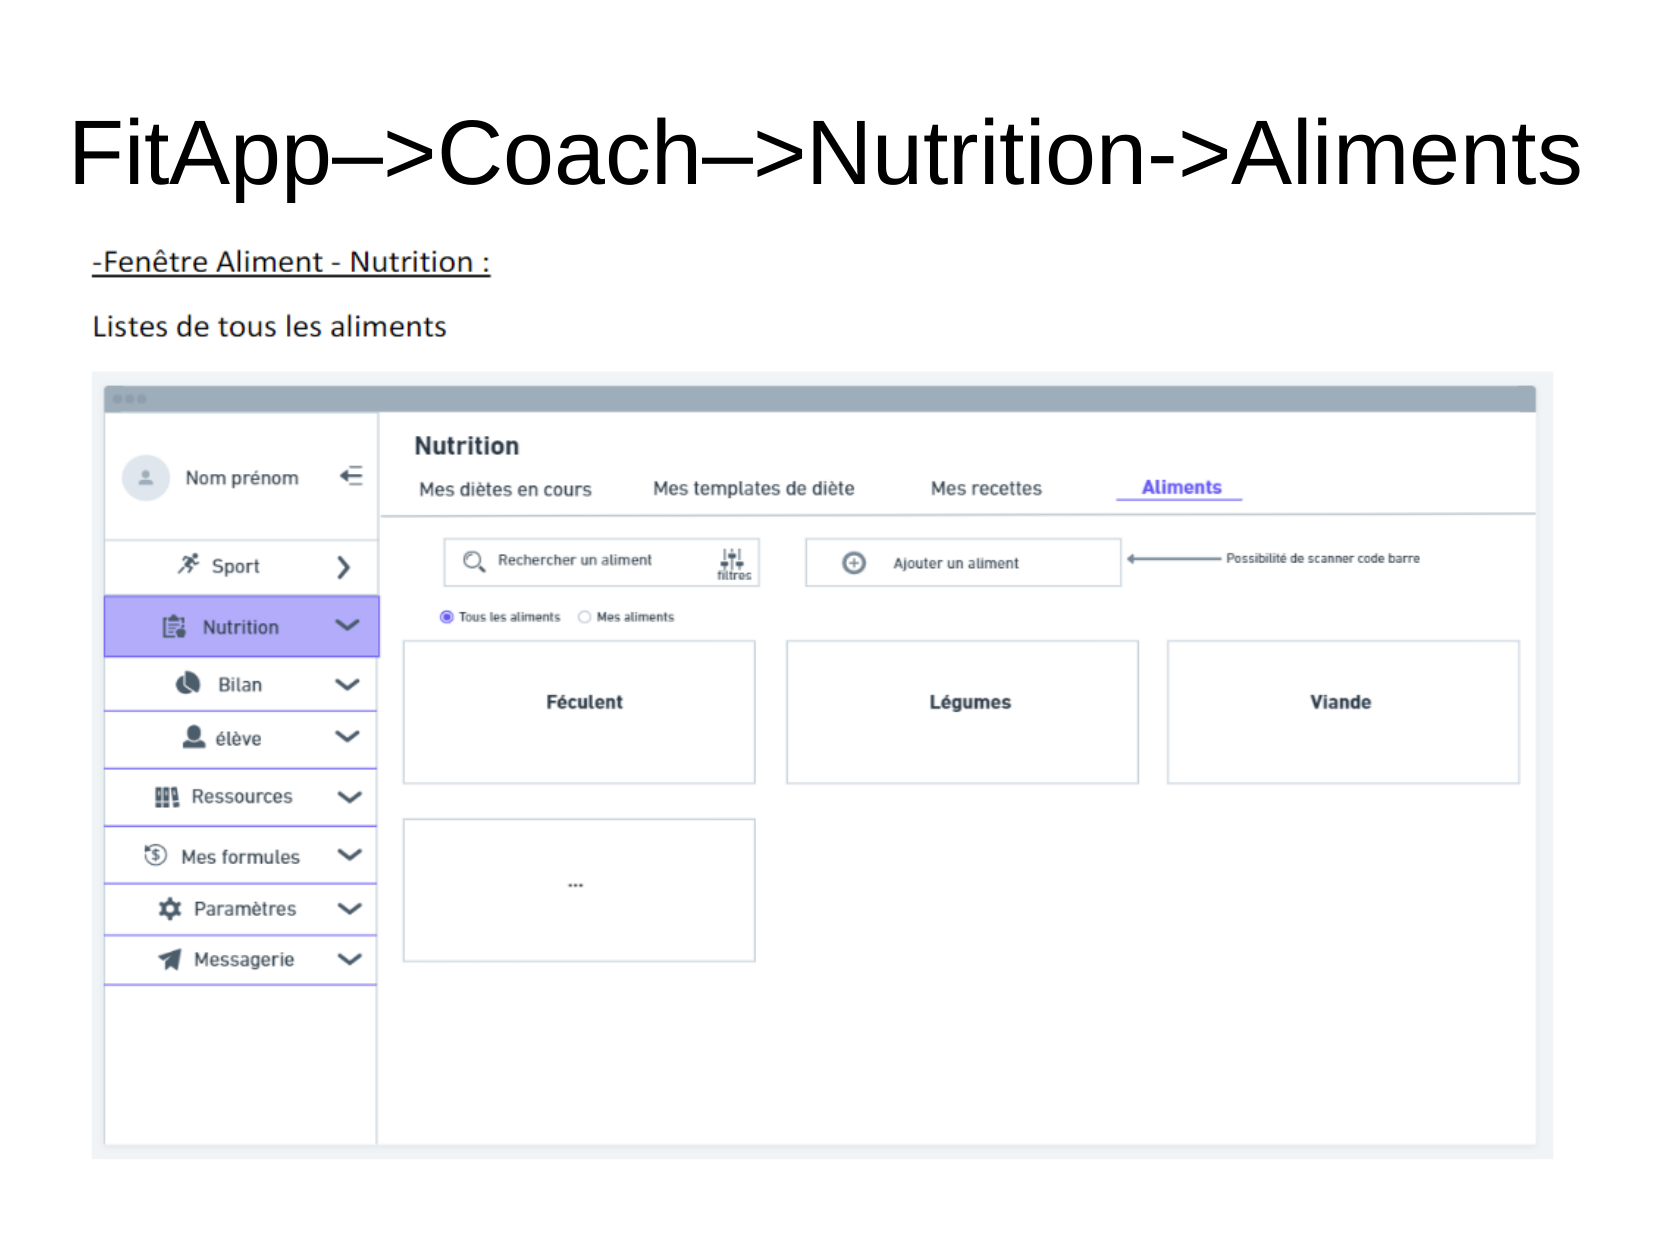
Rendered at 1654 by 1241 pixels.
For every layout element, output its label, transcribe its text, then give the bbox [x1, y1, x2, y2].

picture [76, 234, 1577, 1193]
title FitApp–>Coach–>Nutrition->Aliments [59, 49, 1595, 257]
